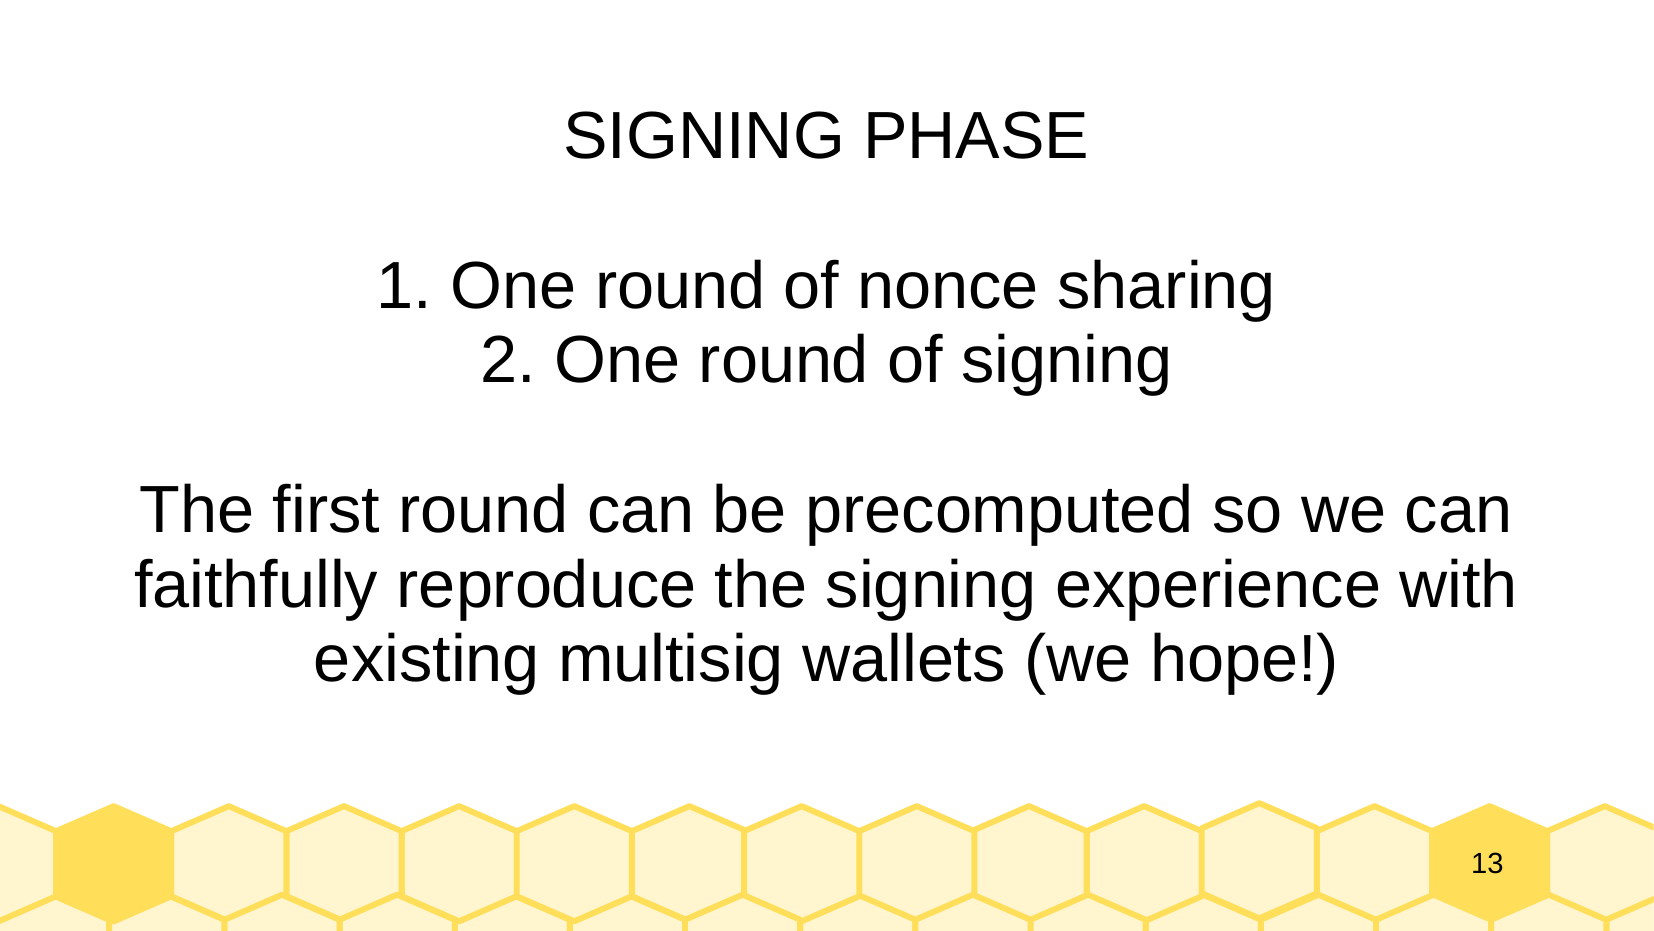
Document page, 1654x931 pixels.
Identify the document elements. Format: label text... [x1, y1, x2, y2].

subtitle SIGNING PHASE 1. One round of nonce sharing 2. One round of signing The first round can be precomputed so we can faithfully reproduce the signing experience with existing multisig wallets (we hope!) [82, 37, 1571, 758]
